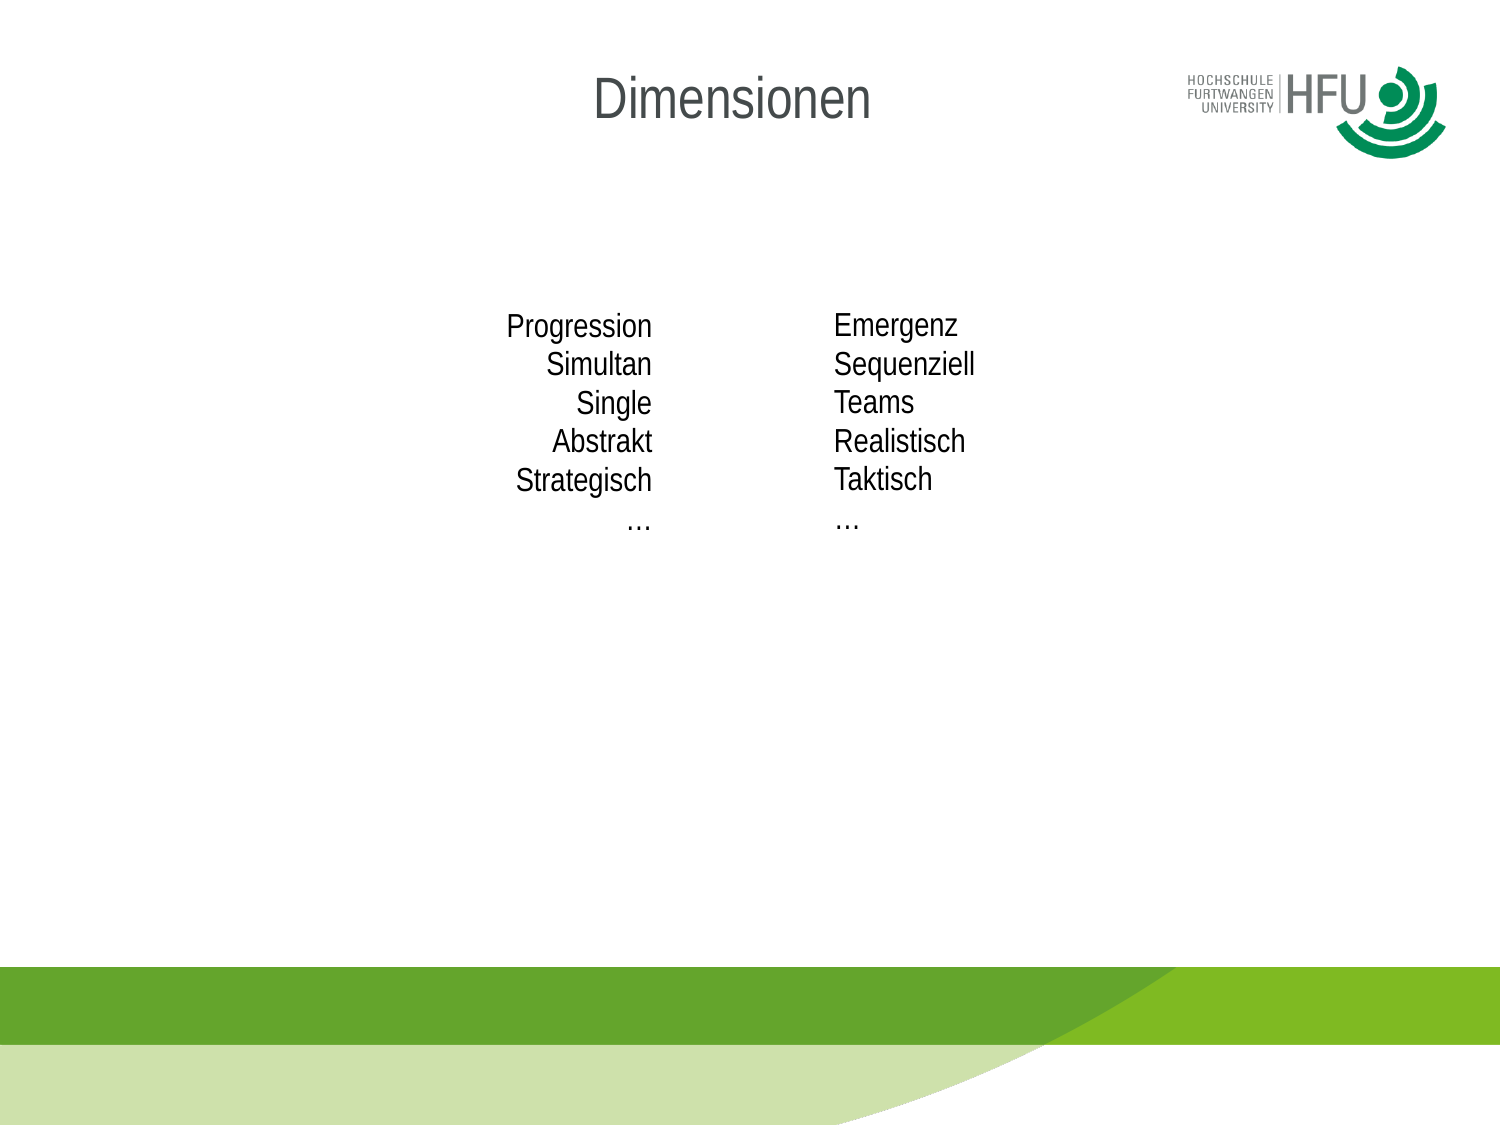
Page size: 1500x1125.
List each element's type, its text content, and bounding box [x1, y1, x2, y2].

title Dimensionen [76, 66, 1390, 233]
picture [1166, 53, 1454, 164]
list Progression Simultan Single Abstrakt Strategisch … [29, 304, 668, 787]
list Emergenz Sequenziell Teams Realistisch Taktisch … [819, 304, 1459, 821]
picture [0, 967, 1500, 1125]
